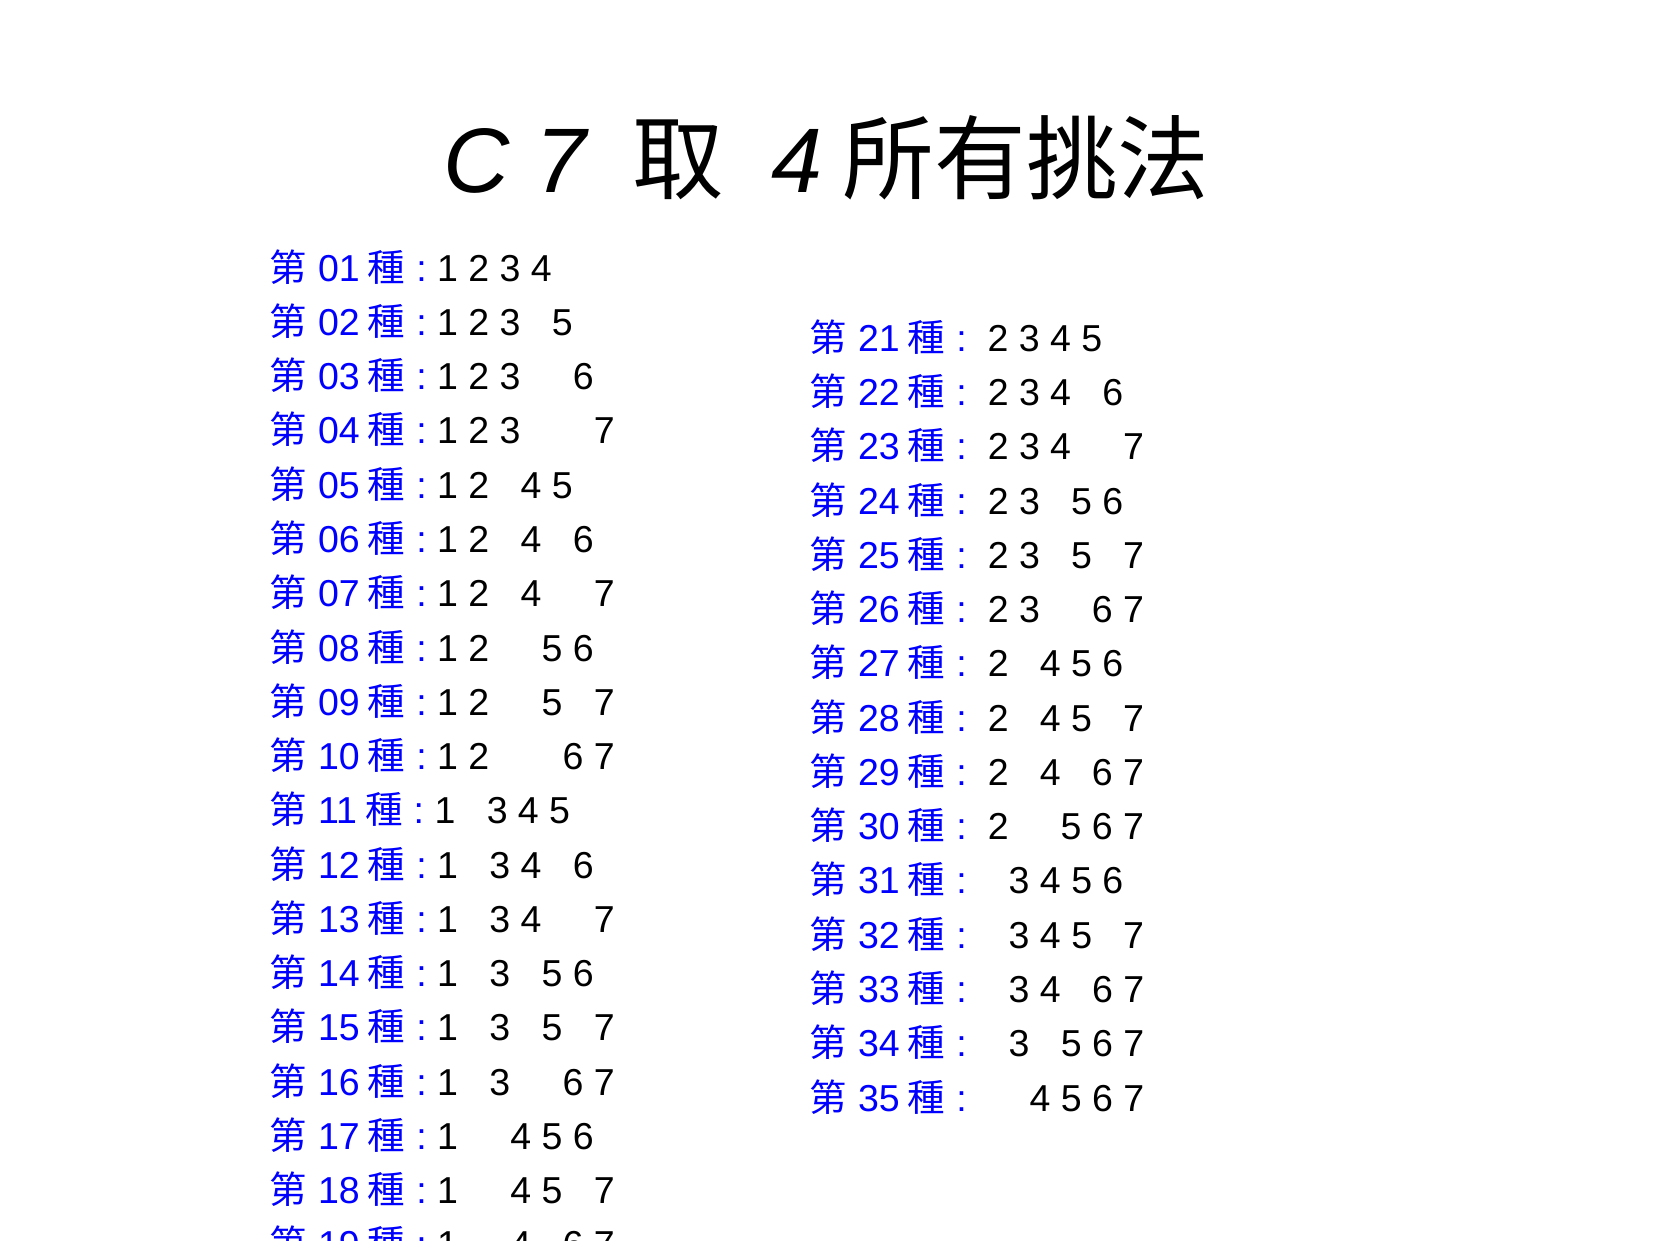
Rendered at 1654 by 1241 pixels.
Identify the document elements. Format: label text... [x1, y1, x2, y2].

text_box 第01種: 1 2 3 4 第02種: 1 2 3 5 第03種: 1 2 3 6 第04種: 1 2 3 7 第05種: 1 2 4 5 第06種: 1 2 4 6 第07種: 1 2 4 7 第08種: 1 2 5 6 第09種: 1 2 5 7 第10種: 1 2 6 7 第11種: 1 3 4 5 第12種: 1 3 4 6 第13種: 1 3 4 7 第14種: 1 3 5 6 第15種: 1 3 5 7 第16種: 1 3 6 7 第17種: 1 4 5 6 第18種: 1 4 5 7 第19種: 1 4 6 7 第20種: 1 5 6 7 [255, 230, 628, 1231]
text_box 第21種: 2 3 4 5 第22種: 2 3 4 6 第23種: 2 3 4 7 第24種: 2 3 5 6 第25種: 2 3 5 7 第26種: 2 3 6 7 第27種: 2 4 5 6 第28種: 2 4 5 7 第29種: 2 4 6 7 第30種: 2 5 6 7 第31種: 3 4 5 6 第32種: 3 4 5 7 第33種: 3 4 6 7 第34種: 3 5 6 7 第35種: 4 5 6 7 [795, 300, 1158, 1054]
title C 7 取 4所有挑法 [82, 49, 1571, 257]
